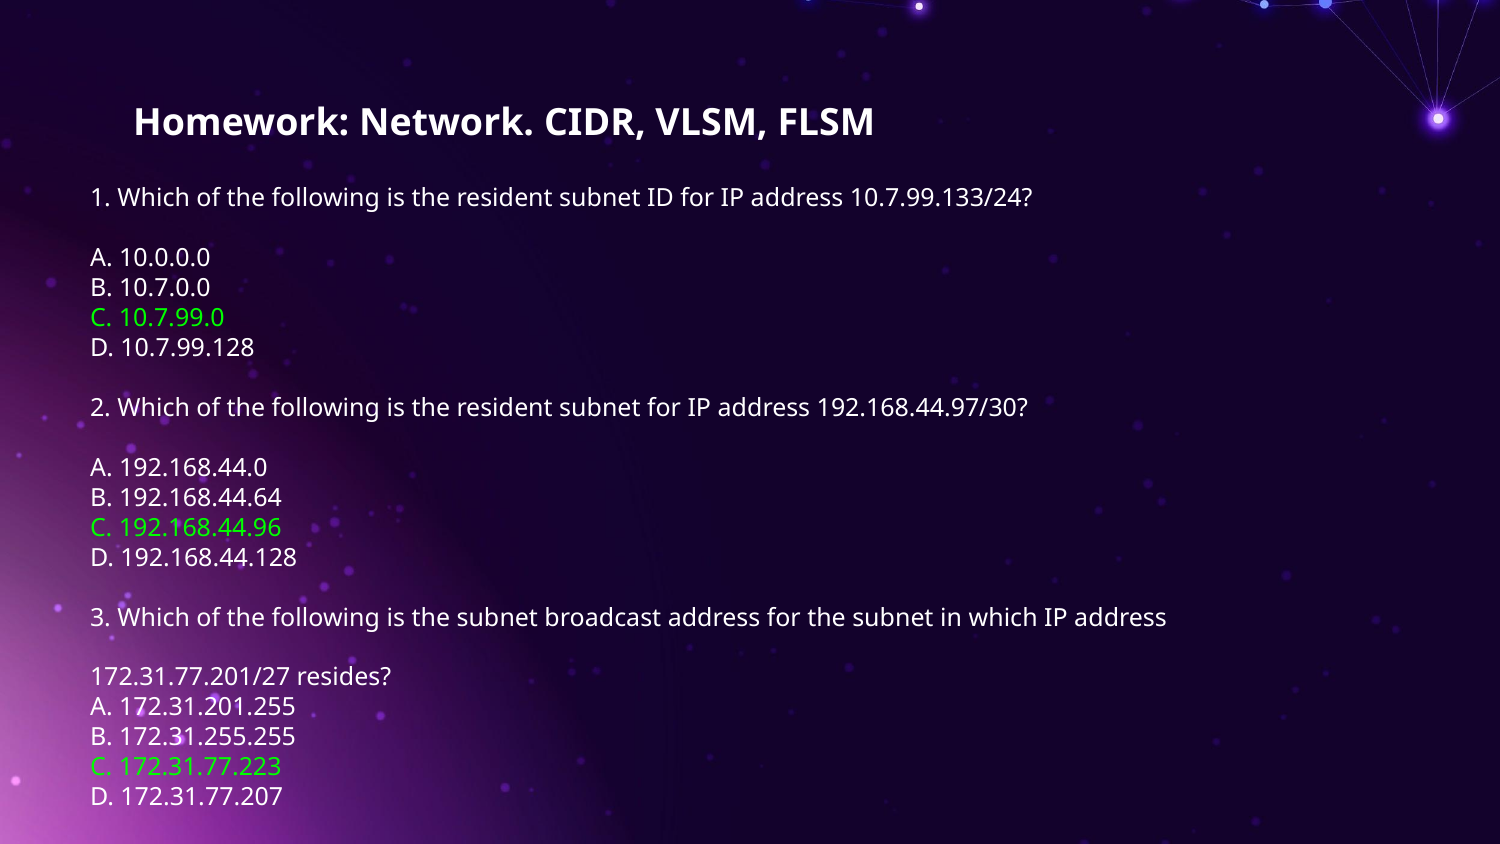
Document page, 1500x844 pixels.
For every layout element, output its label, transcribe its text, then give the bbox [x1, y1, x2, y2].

picture [0, 0, 1500, 844]
list 1. Which of the following is the resident subnet ID for IP address 10.7.99.133/24? A. 10.0.0.0 B. 10.7.0.0 C. 10.7.99.0 D. 10.7.99.128 2. Which of the following is the resident subnet for IP address 192.168.44.97/30? A. 192.168.44.0 B. 192.168.44.64 C. 192.168.44.96 D. 192.168.44.128 3. Which of the following is the subnet broadcast address for the subnet in which IP address 172.31.77.201/27 resides? A. 172.31.201.255 B. 172.31.255.255 C. 172.31.77.223 D. 172.31.77.207 [75, 166, 1426, 788]
title Homework: Network. CIDR, VLSM, FLSM [118, 72, 1382, 166]
